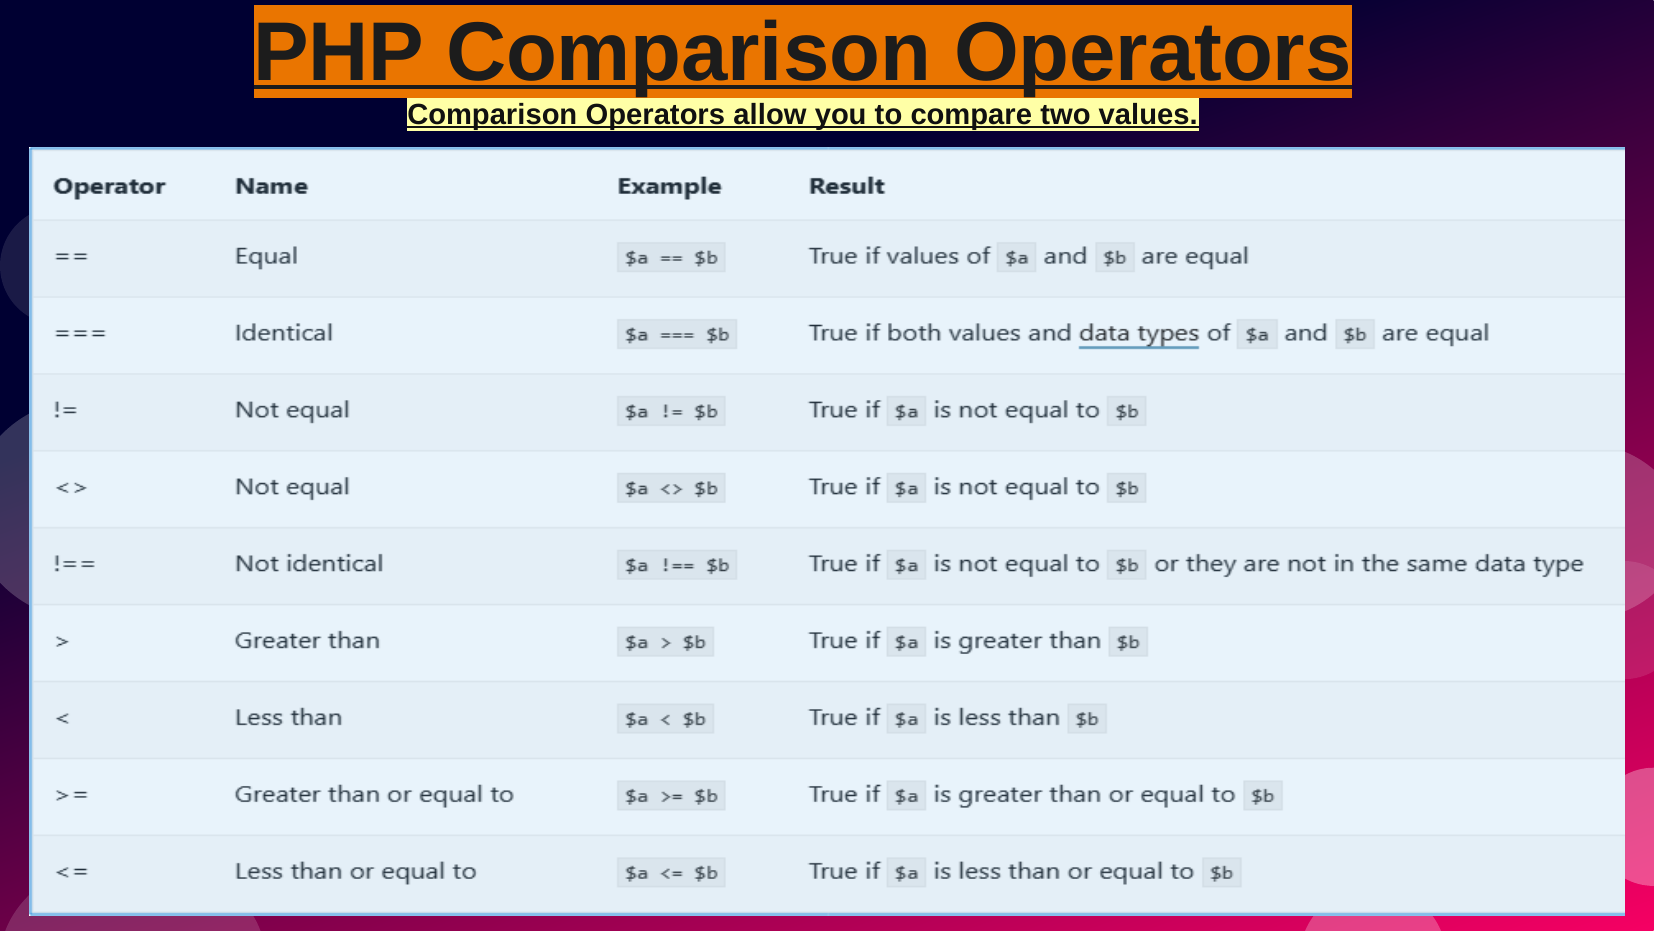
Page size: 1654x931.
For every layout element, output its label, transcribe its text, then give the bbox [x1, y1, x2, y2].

picture [29, 147, 1625, 916]
title PHP Comparison Operators Comparison Operators allow you to compare two values. [59, 0, 1548, 147]
